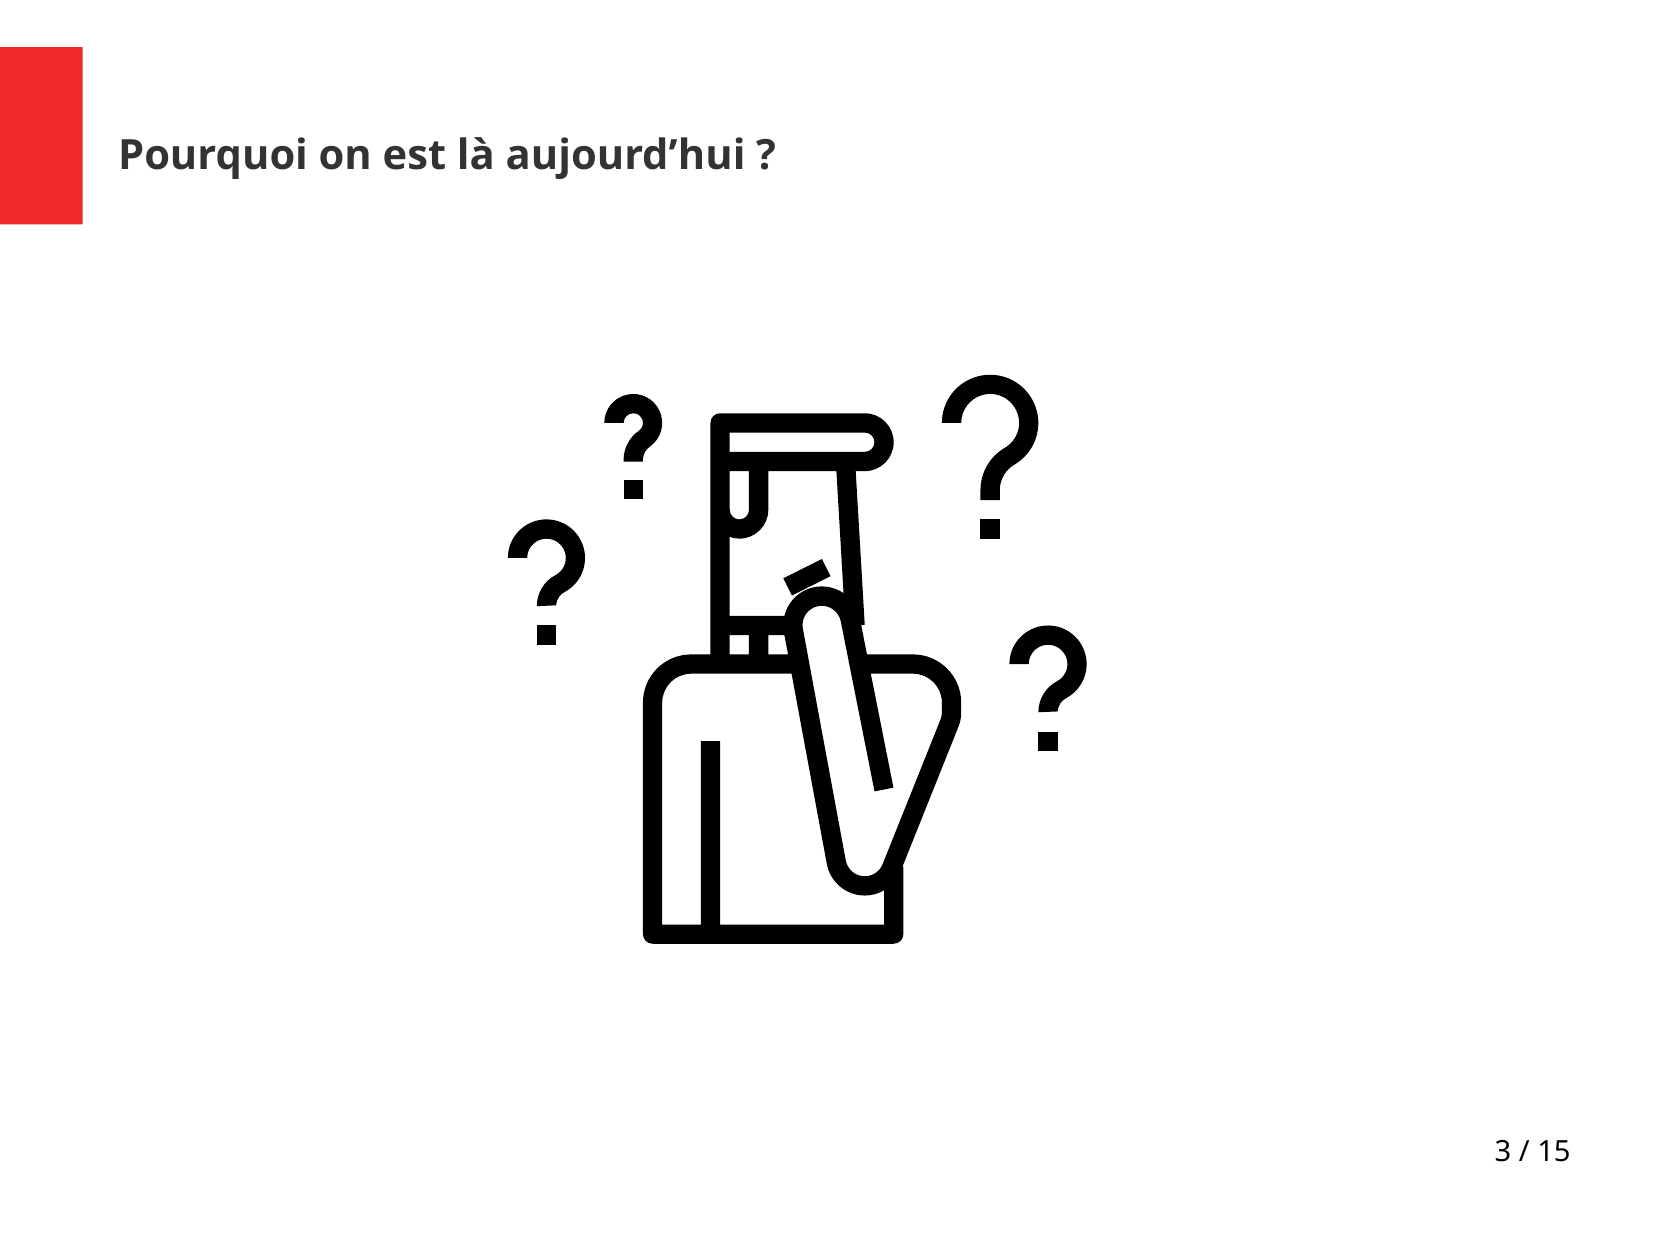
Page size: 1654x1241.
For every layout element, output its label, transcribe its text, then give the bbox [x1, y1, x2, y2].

picture [507, 369, 1087, 949]
title Pourquoi on est là aujourd’hui ? [118, 49, 1571, 257]
